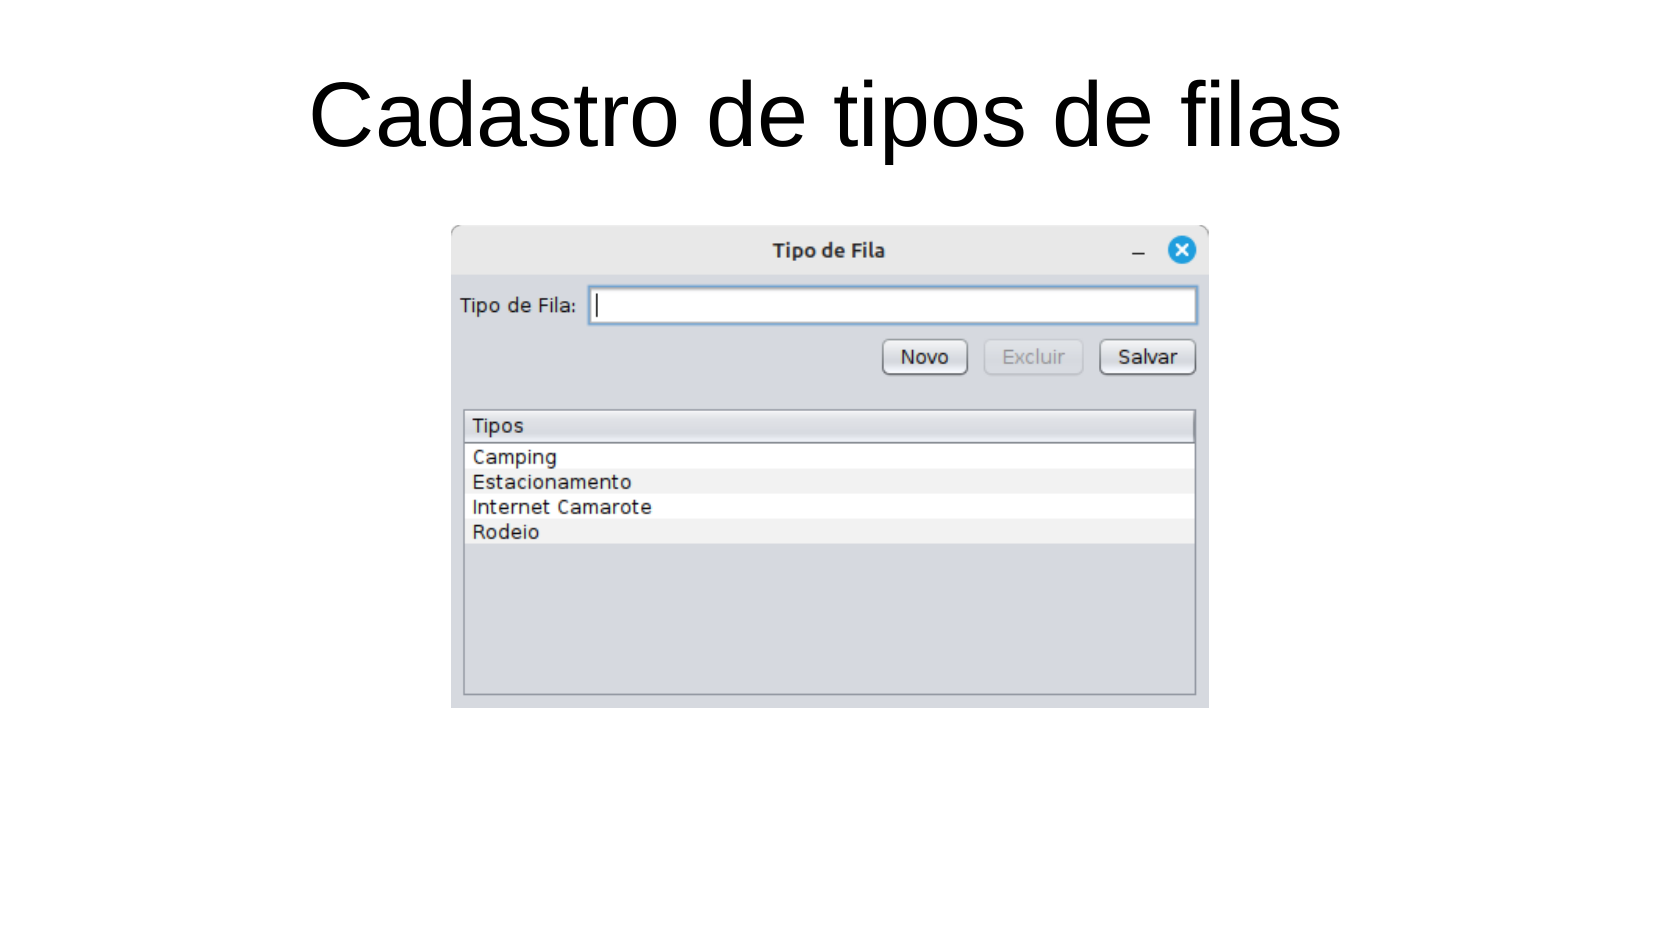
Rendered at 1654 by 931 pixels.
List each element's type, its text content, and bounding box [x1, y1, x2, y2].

picture [451, 225, 1209, 708]
title Cadastro de tipos de filas [82, 37, 1571, 193]
